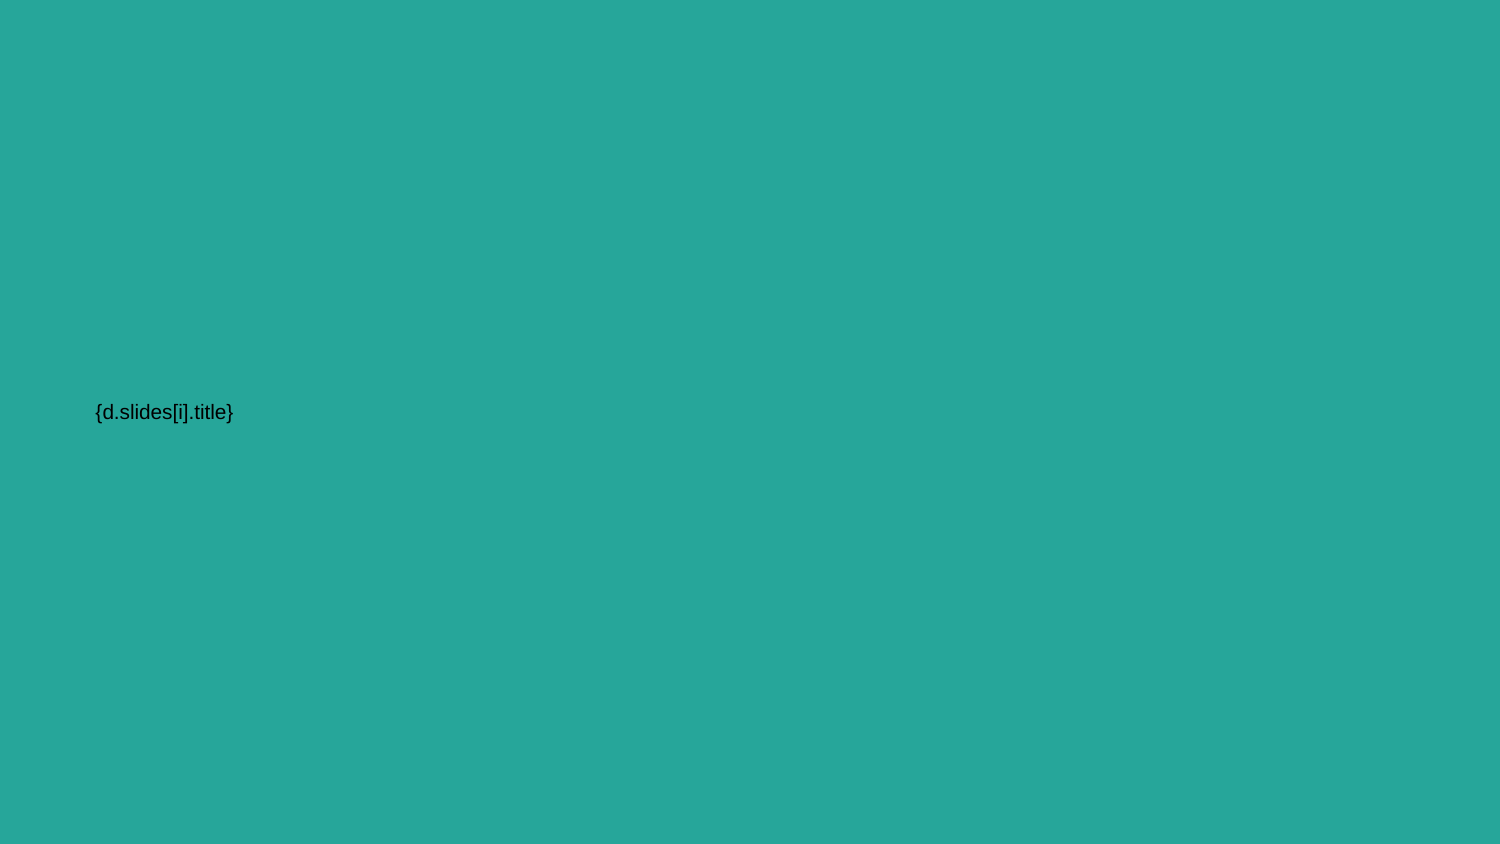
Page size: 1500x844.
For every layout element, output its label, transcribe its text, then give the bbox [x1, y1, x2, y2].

title {d.slides[i].title} [80, 86, 1000, 758]
